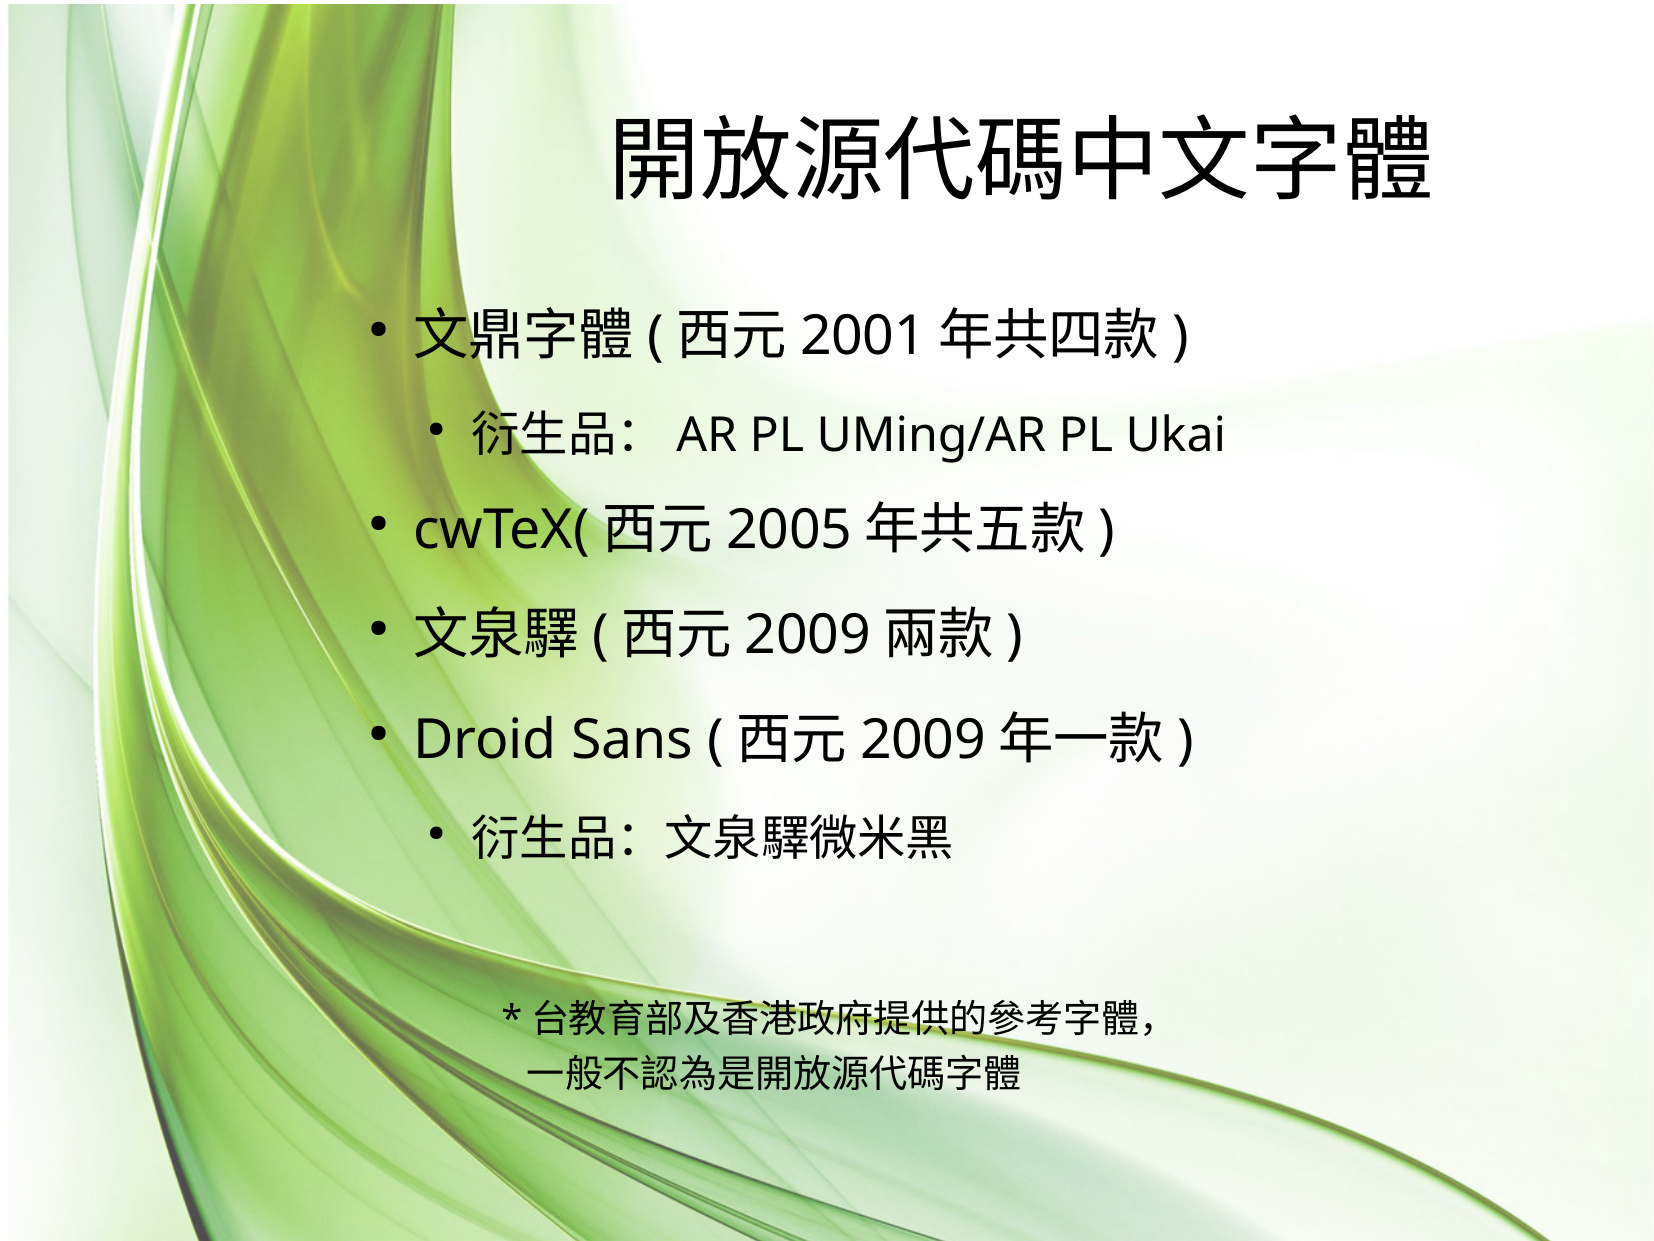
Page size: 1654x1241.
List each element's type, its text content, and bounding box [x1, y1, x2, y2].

title 開放源代碼中文字體 [472, 56, 1571, 250]
list 文鼎字體(西元2001年共四款) 衍生品：AR PL UMing/AR PL Ukai cwTeX(西元2005年共五款) 文泉驛(西元2009兩款) Droid Sans (西元2009年一款) 衍生品：文泉驛微米黑 *台教育部及香港政府提供的參考字體， 一般不認為是開放源代碼字體 [354, 290, 1571, 1109]
